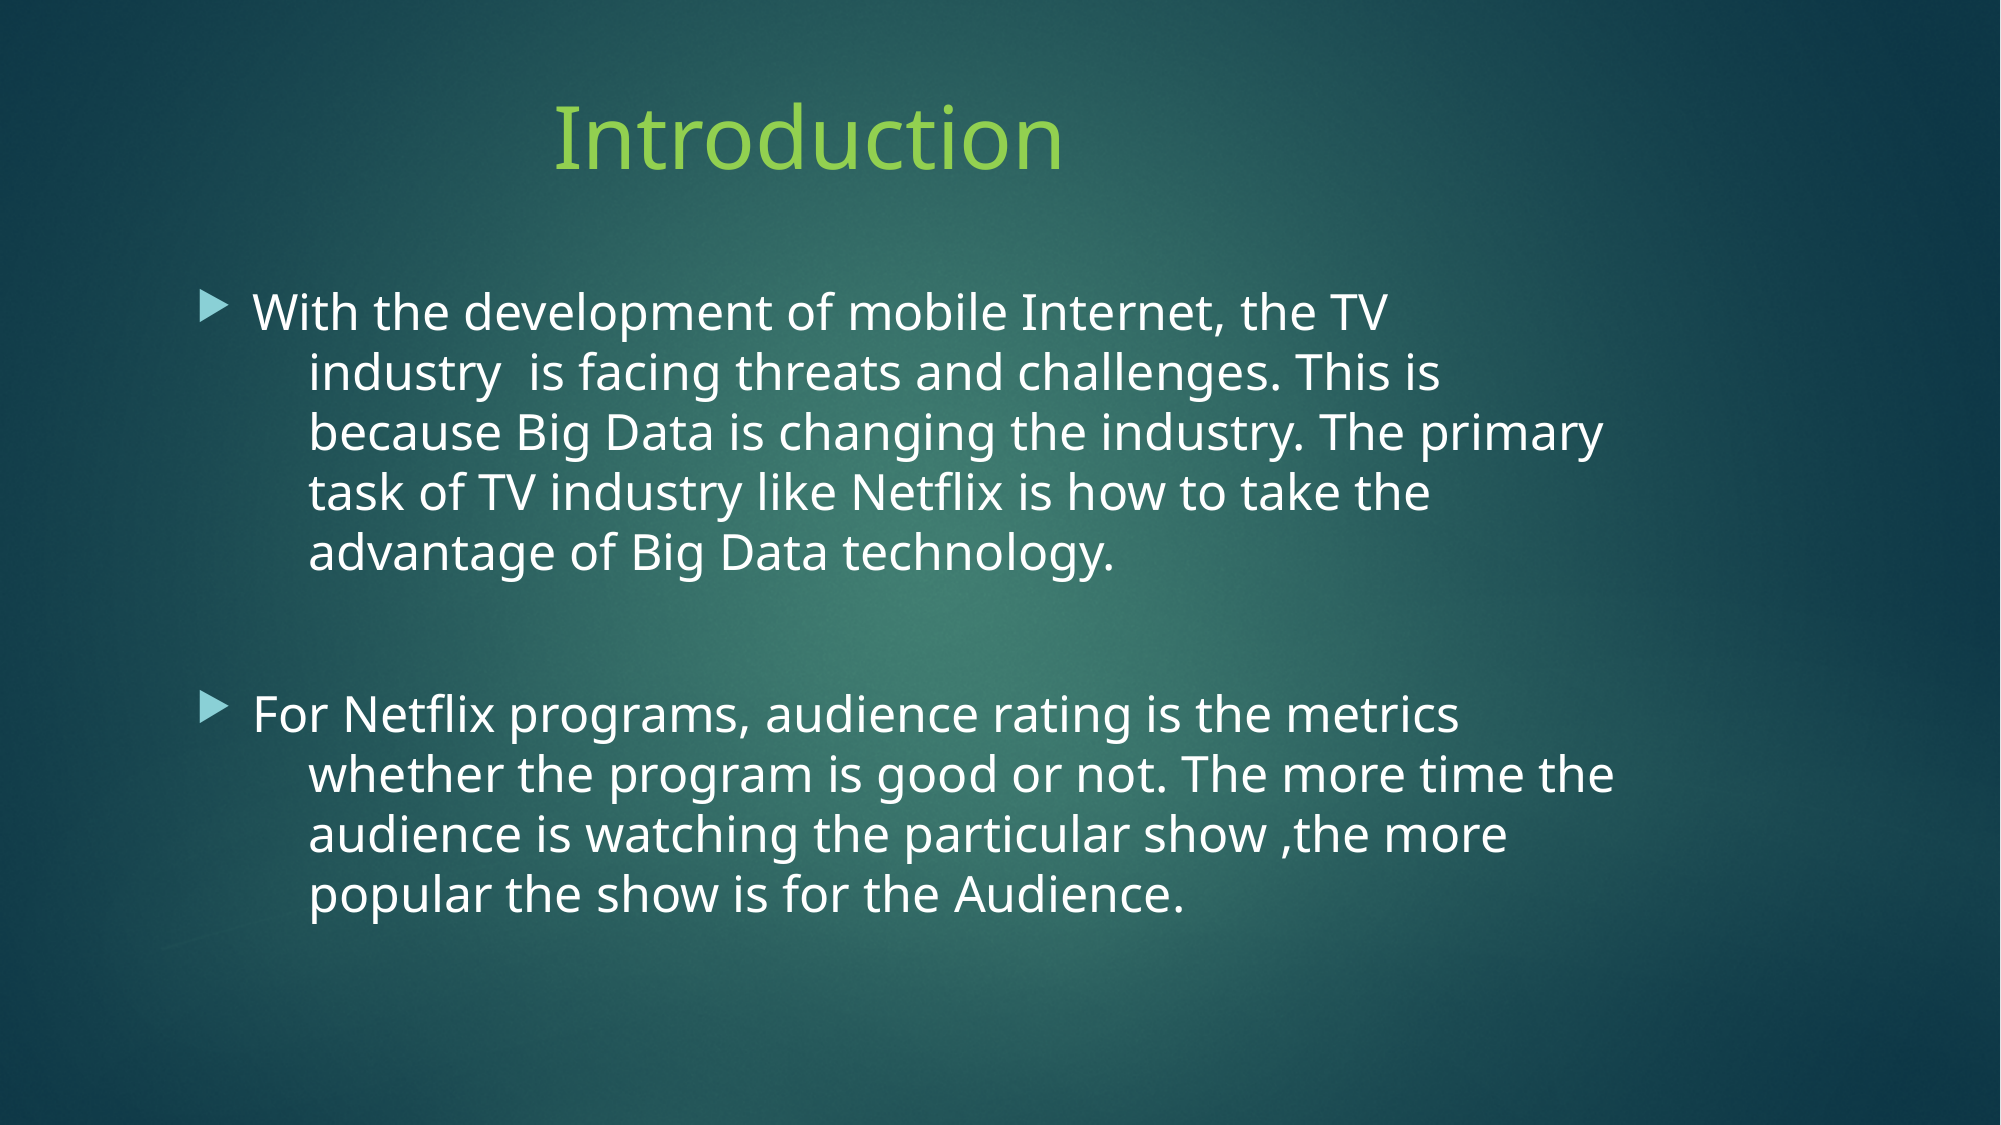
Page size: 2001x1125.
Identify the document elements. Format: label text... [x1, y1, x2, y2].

title Introduction [106, 74, 1649, 305]
list With the development of mobile Internet, the TV industry is facing threats and challenges. This is because Big Data is changing the industry. The primary task of TV industry like Netflix is how to take the advantage of Big Data technology. For Netflix programs, audience rating is the metrics whether the program is good or not. The more time the audience is watching the particular show ,the more popular the show is for the Audience. [181, 273, 1649, 1025]
